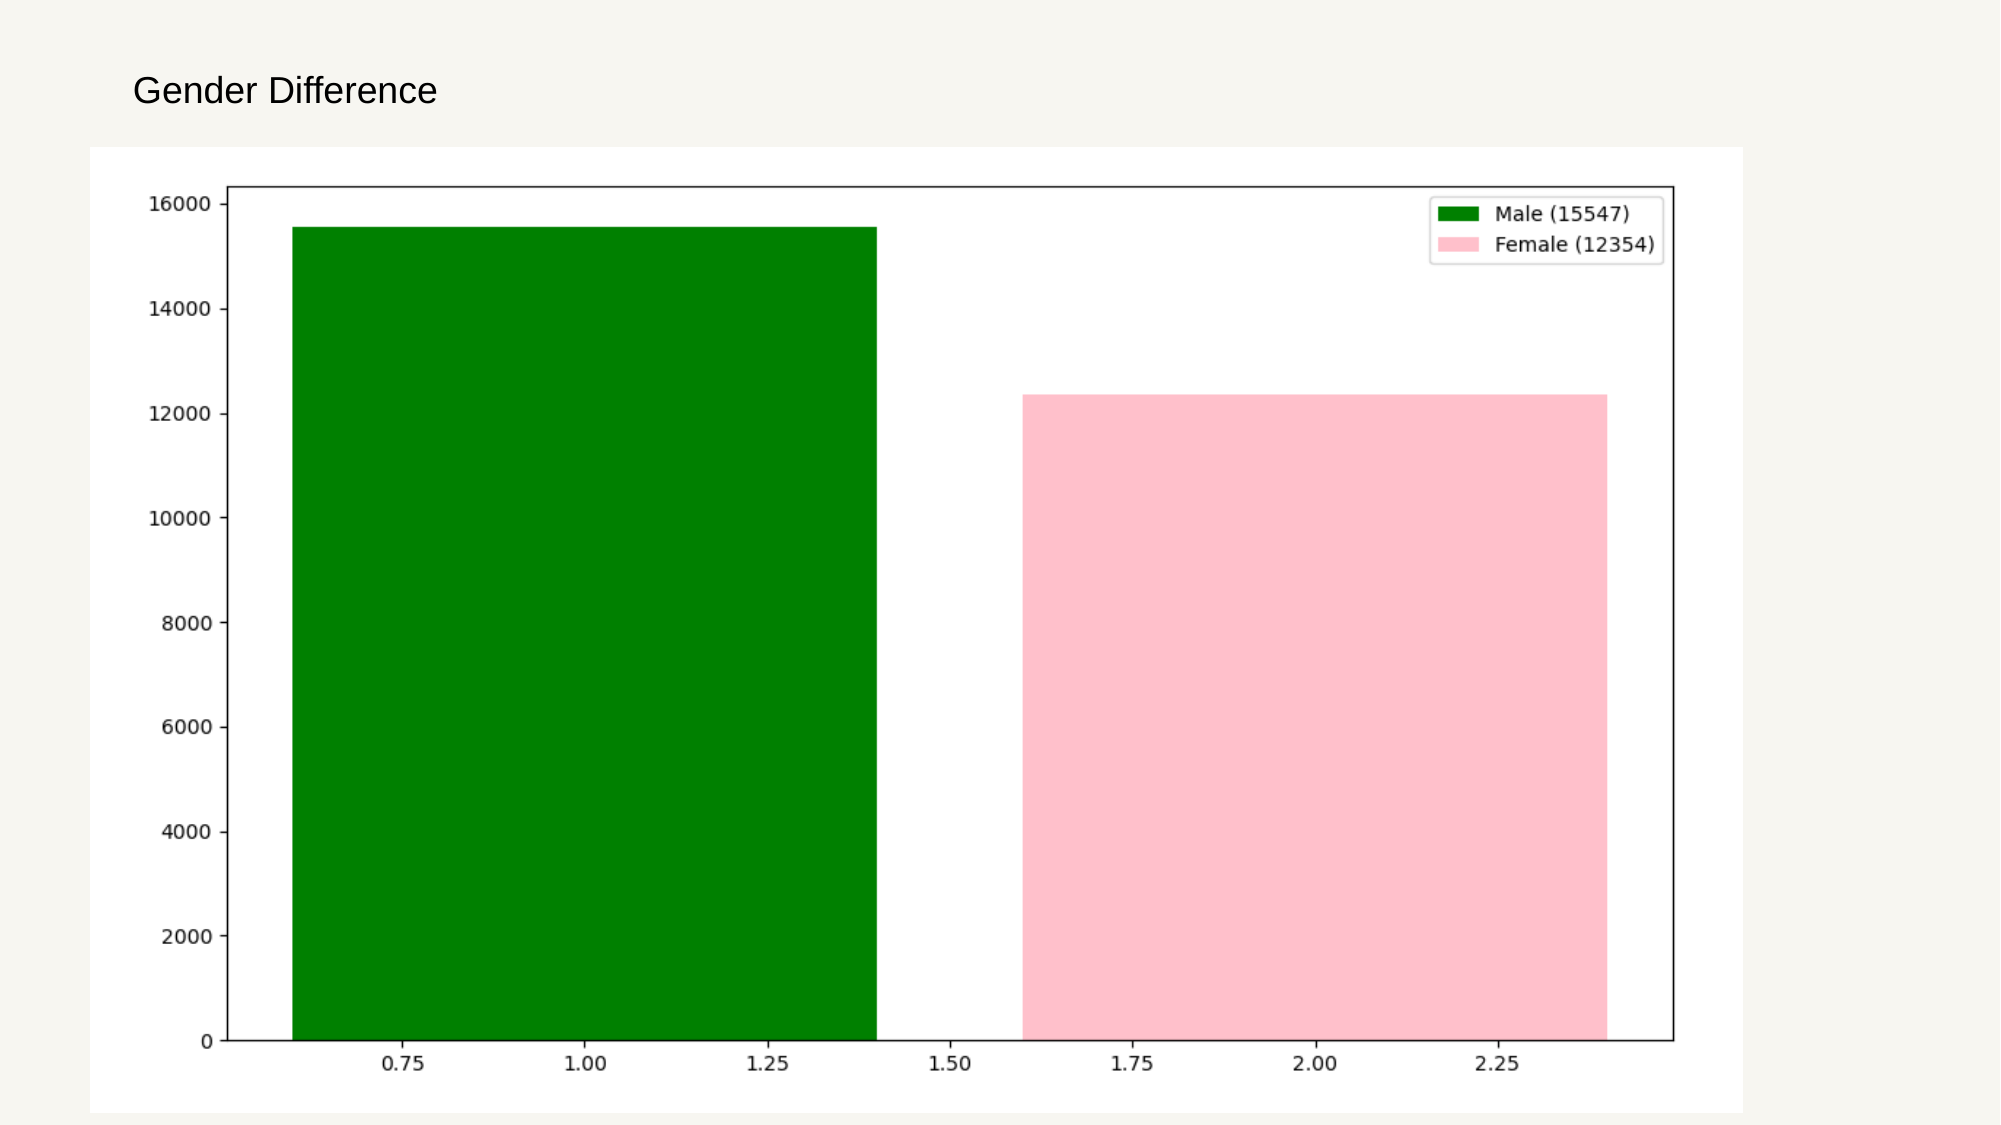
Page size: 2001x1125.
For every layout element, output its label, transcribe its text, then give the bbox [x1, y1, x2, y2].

text_box Gender Difference [118, 58, 709, 119]
picture [90, 147, 1743, 1114]
